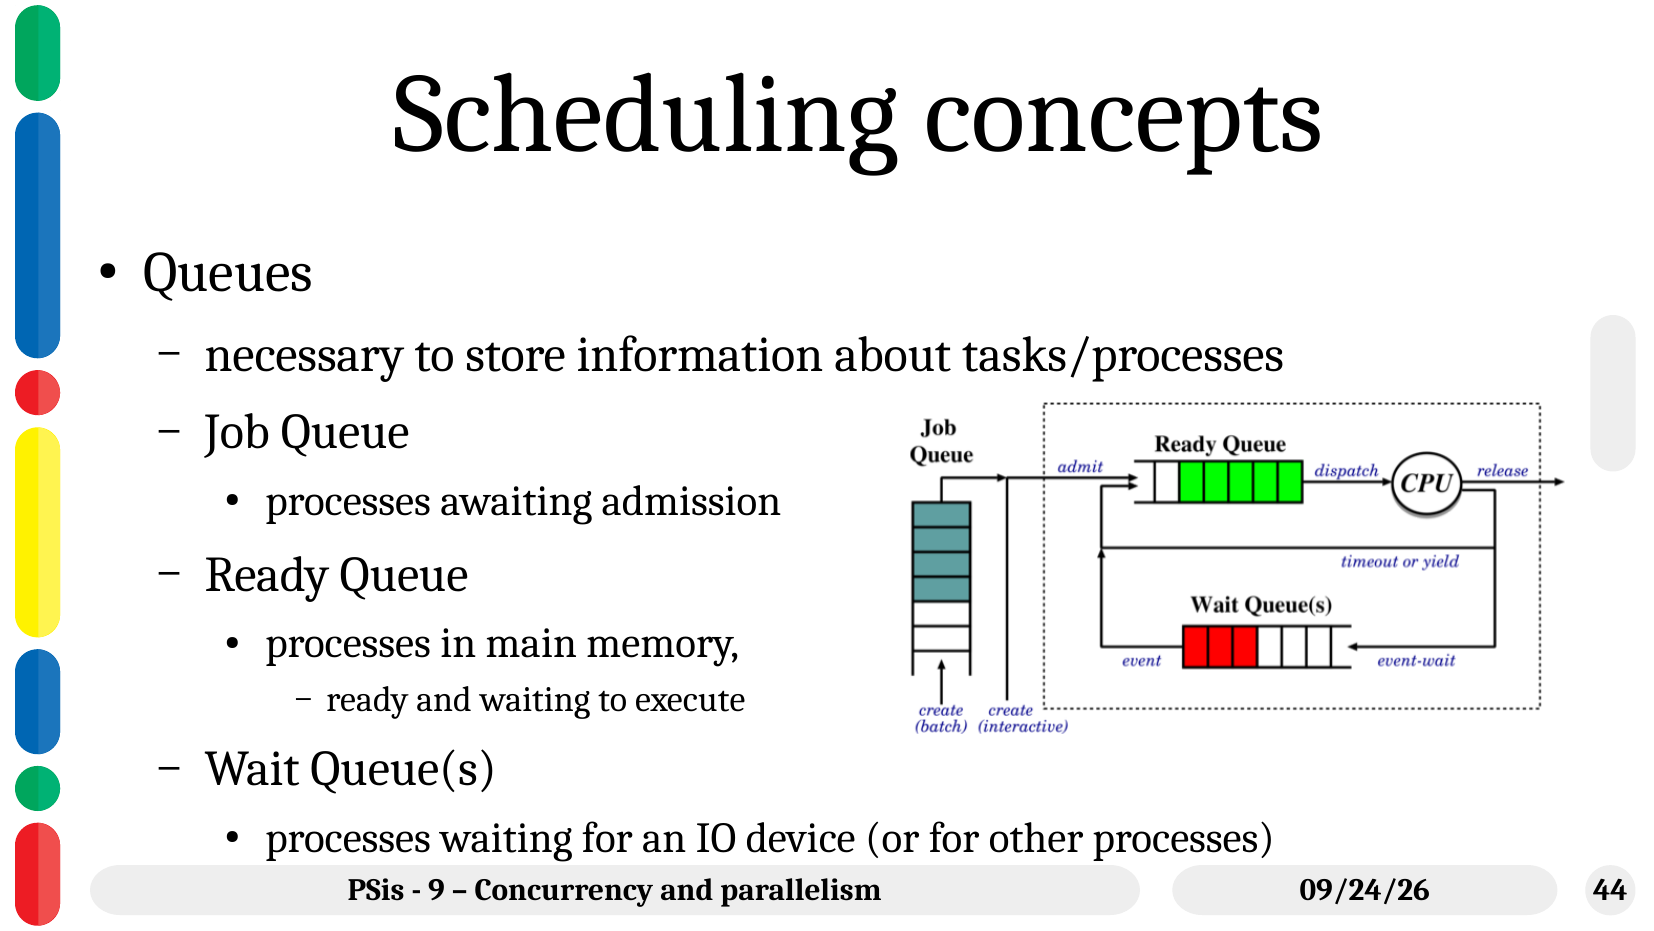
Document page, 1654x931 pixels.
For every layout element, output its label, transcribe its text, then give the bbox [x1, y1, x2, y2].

picture [900, 389, 1569, 738]
title Scheduling concepts [82, 37, 1636, 193]
list Queues necessary to store information about tasks/processes Job Queue processes awaiting admission Ready Queue processes in main memory, ready and waiting to execute Wait Queue(s) processes waiting for an IO device (or for other processes) [82, 240, 1571, 866]
